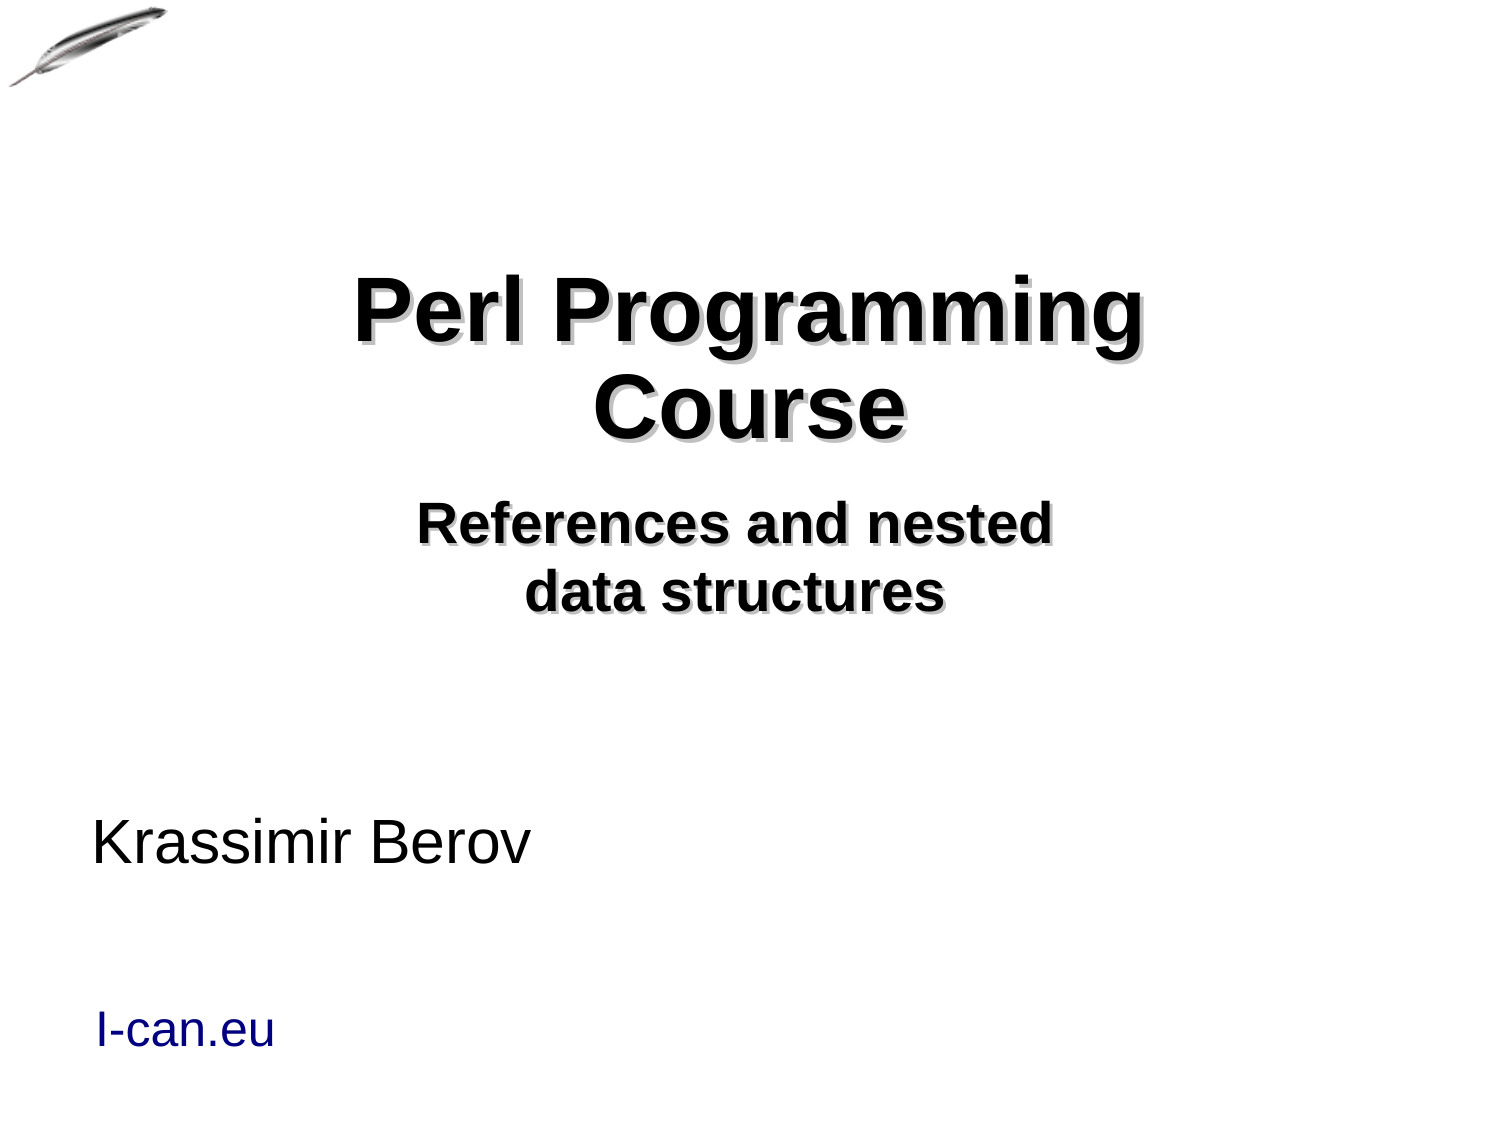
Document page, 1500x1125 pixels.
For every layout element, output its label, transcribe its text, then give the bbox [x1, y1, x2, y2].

picture [5, 5, 173, 89]
title Perl Programming Course [277, 249, 1223, 459]
text_box References and nested data structures [401, 481, 1099, 629]
text_box Krassimir Berov [77, 798, 642, 888]
text_box I-can.eu [80, 991, 291, 1065]
